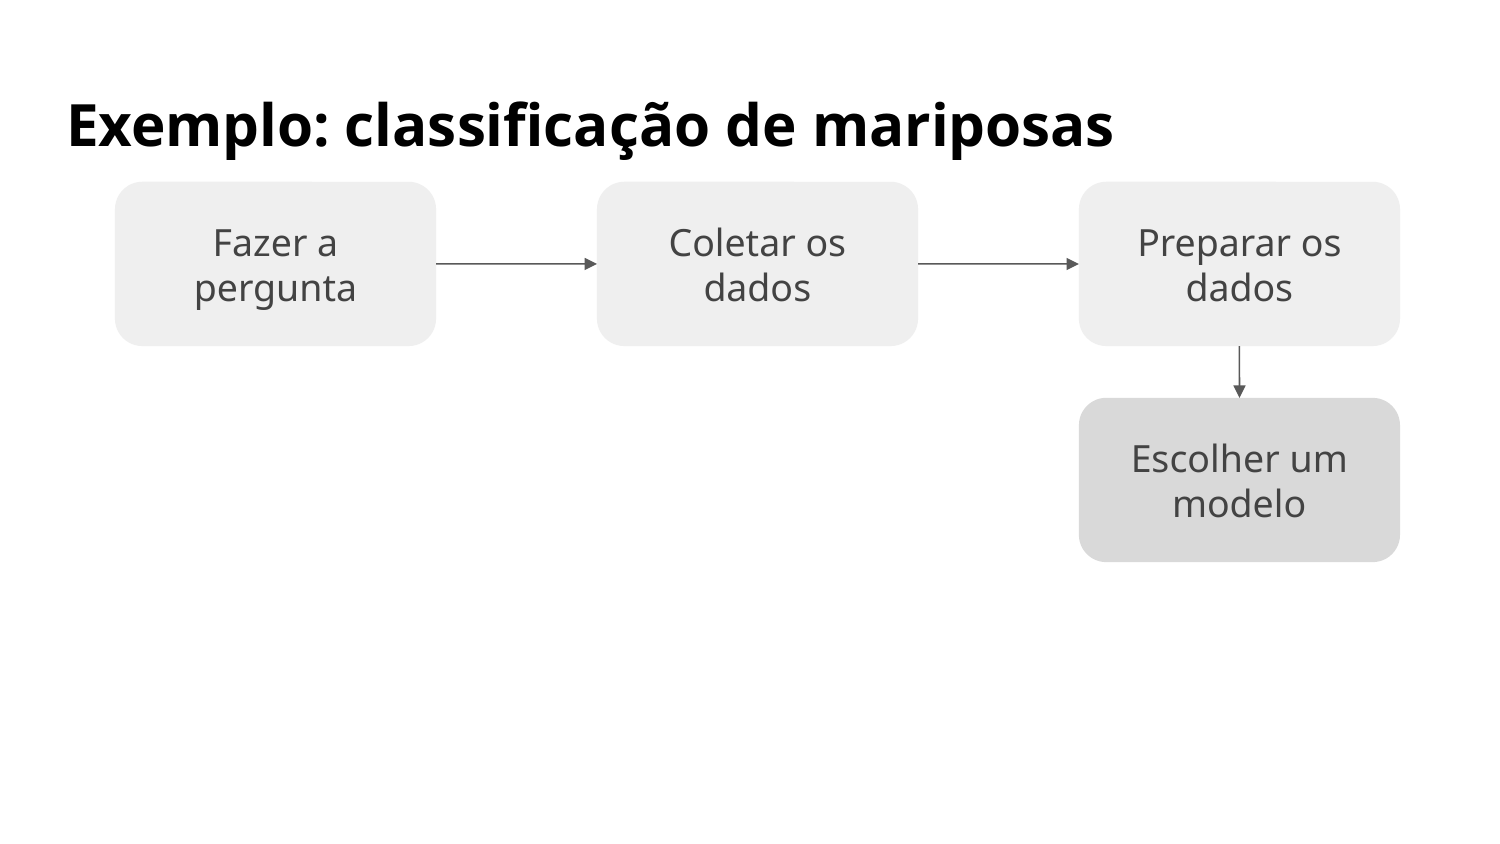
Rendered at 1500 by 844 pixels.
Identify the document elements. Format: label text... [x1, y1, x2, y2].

text_box Escolher um modelo [1078, 397, 1401, 563]
text_box Coletar os dados [596, 181, 919, 347]
title Exemplo: classificação de mariposas [51, 72, 1449, 167]
text_box Preparar os dados [1078, 181, 1401, 347]
text_box Fazer a pergunta [114, 181, 437, 347]
